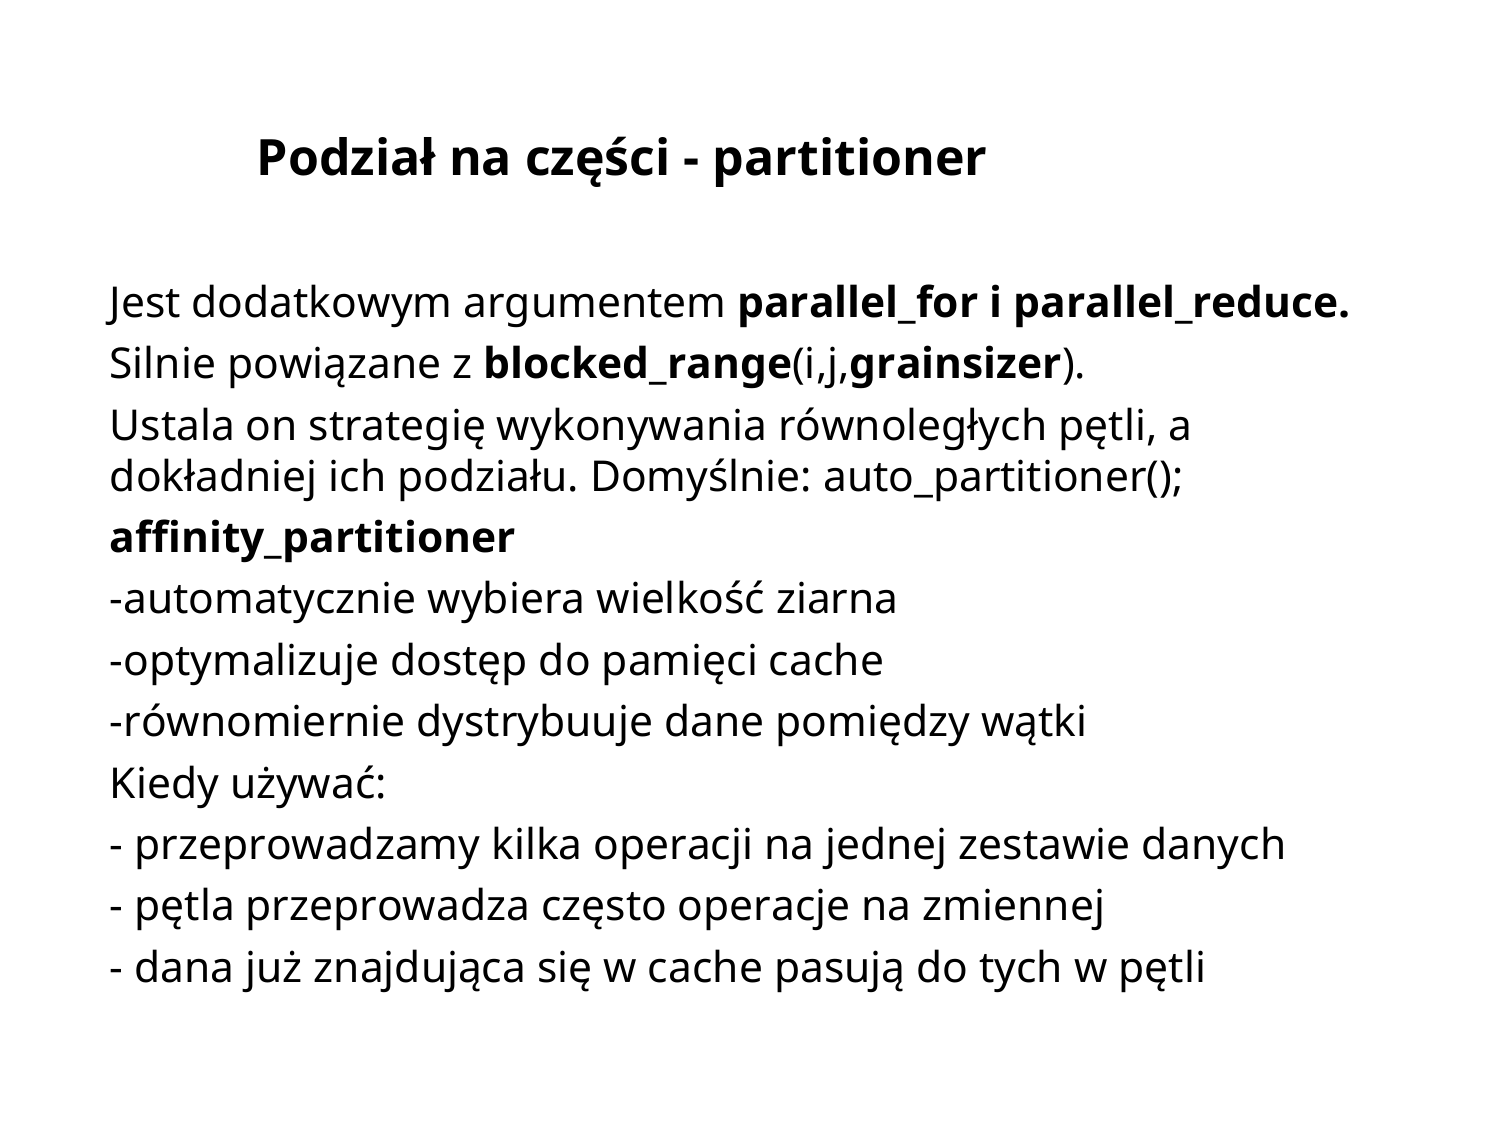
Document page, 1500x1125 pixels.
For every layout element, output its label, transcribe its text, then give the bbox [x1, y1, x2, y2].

list Jest dodatkowym argumentem parallel_for i parallel_reduce. Silnie powiązane z blocked_range(i,j,grainsizer). Ustala on strategię wykonywania równoległych pętli, a dokładniej ich podziału. Domyślnie: auto_partitioner(); affinity_partitioner -automatycznie wybiera wielkość ziarna -optymalizuje dostęp do pamięci cache -równomiernie dystrybuuje dane pomiędzy wątki Kiedy używać: - przeprowadzamy kilka operacji na jednej zestawie danych - pętla przeprowadza często operacje na zmiennej - dana już znajdująca się w cache pasują do tych w pętli [47, 267, 1425, 1005]
title Podział na części - partitioner [242, 78, 1425, 233]
